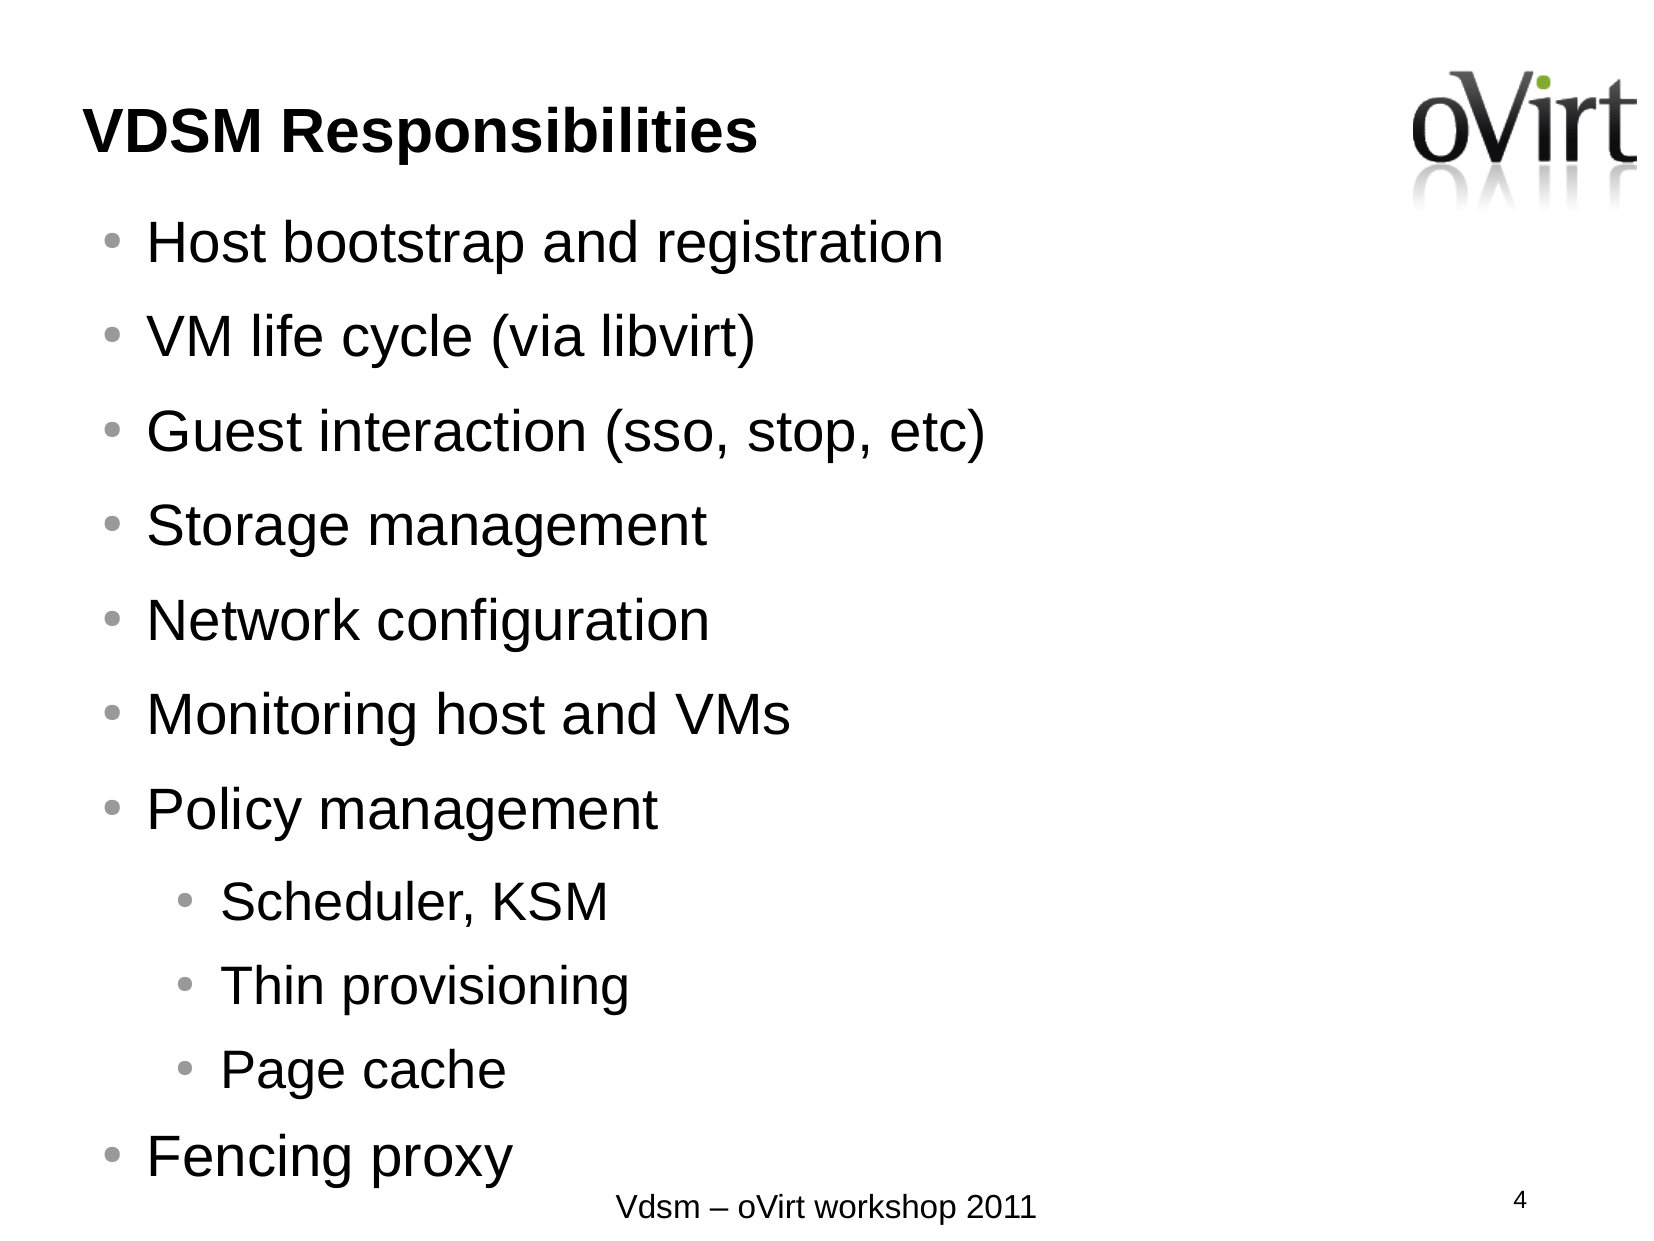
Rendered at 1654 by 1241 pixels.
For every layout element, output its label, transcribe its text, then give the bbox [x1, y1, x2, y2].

title VDSM Responsibilities [82, 37, 1303, 226]
list Host bootstrap and registration VM life cycle (via libvirt) Guest interaction (sso, stop, etc) Storage management Network configuration Monitoring host and VMs Policy management Scheduler, KSM Thin provisioning Page cache Fencing proxy [86, 209, 1576, 1189]
picture [1413, 63, 1637, 212]
